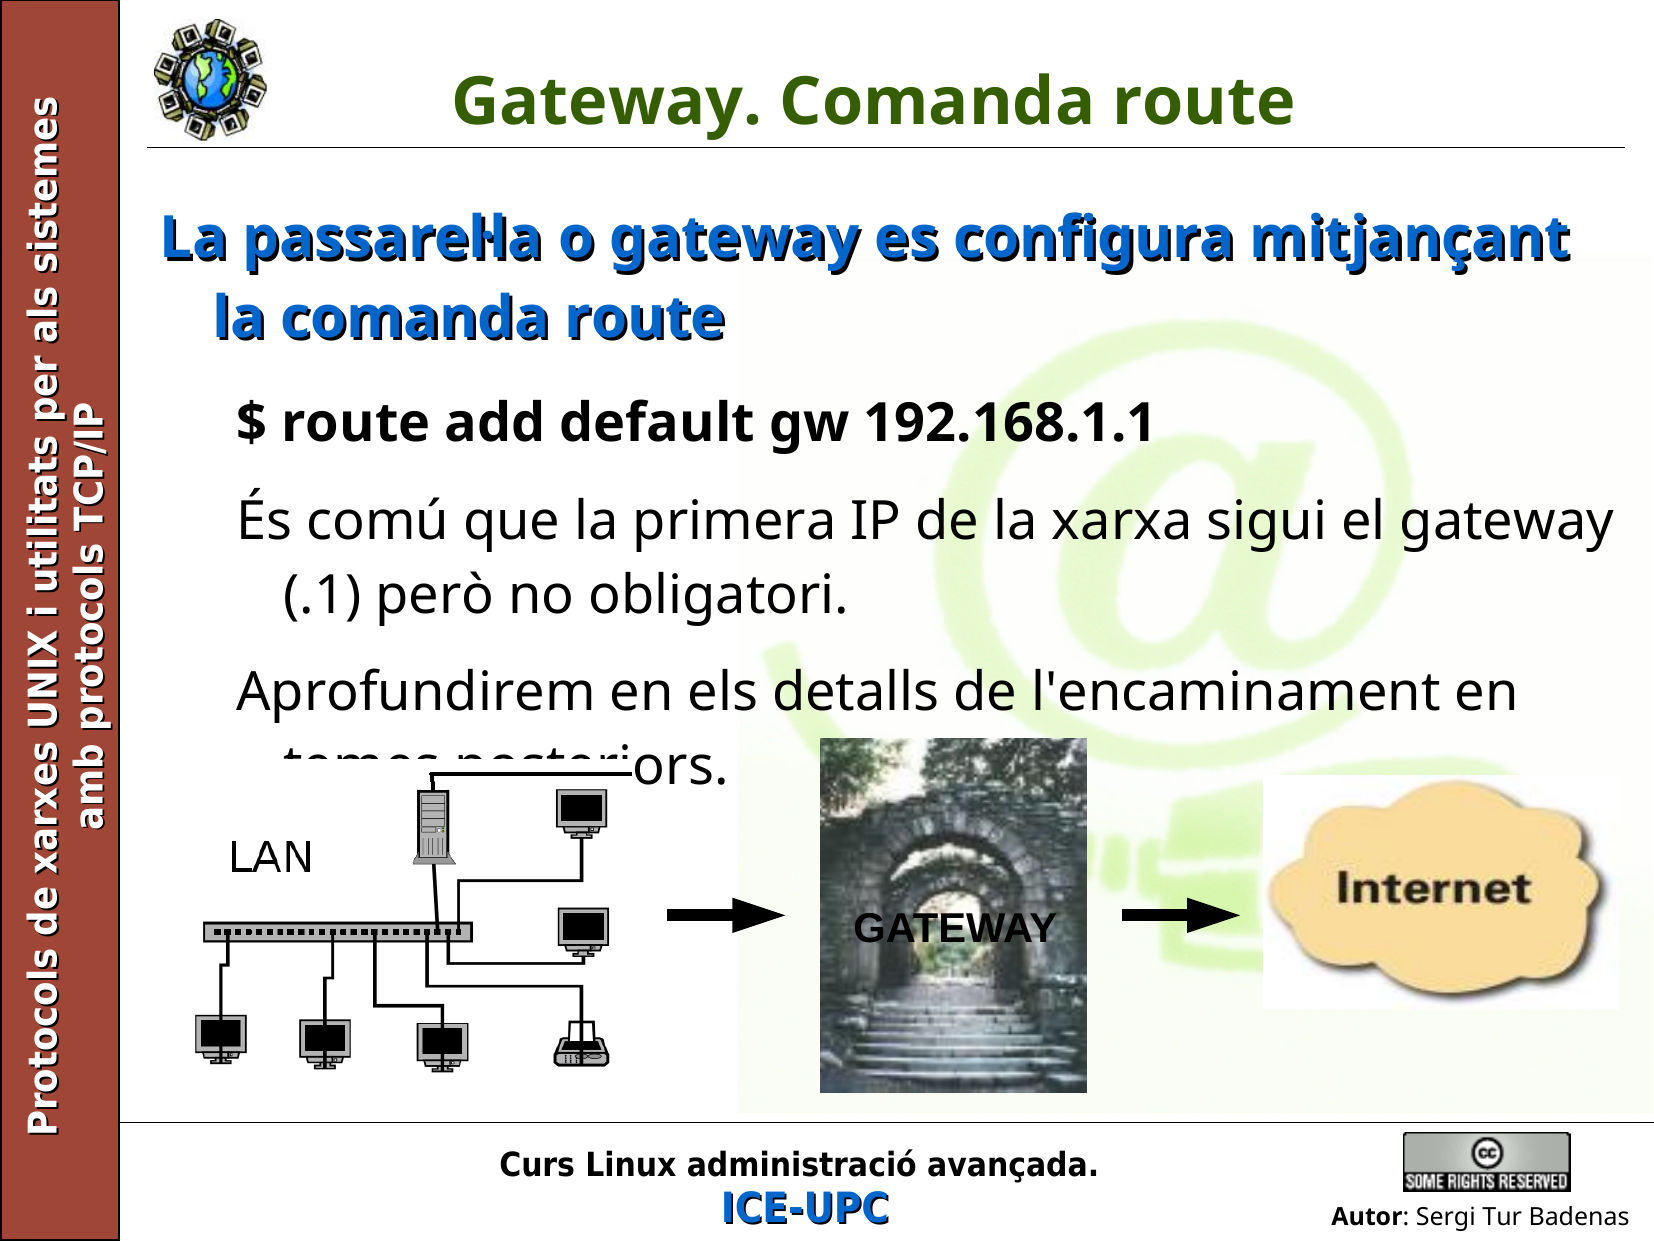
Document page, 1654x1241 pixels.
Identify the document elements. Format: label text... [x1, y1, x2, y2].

picture [154, 19, 268, 49]
title Gateway. Comanda route [129, 49, 1619, 148]
picture [159, 759, 632, 1123]
picture [1403, 1132, 1571, 1192]
picture [1263, 775, 1619, 1010]
text_box GATEWAY [838, 897, 1073, 959]
picture [738, 252, 1654, 1113]
list La passarel·la o gateway es configura mitjançant la comanda route $ route add default gw 192.168.1.1 És comú que la primera IP de la xarxa sigui el gateway (.1) però no obligatori. Aprofundirem en els detalls de l'encaminament en temes posteriors. [141, 195, 1630, 1046]
